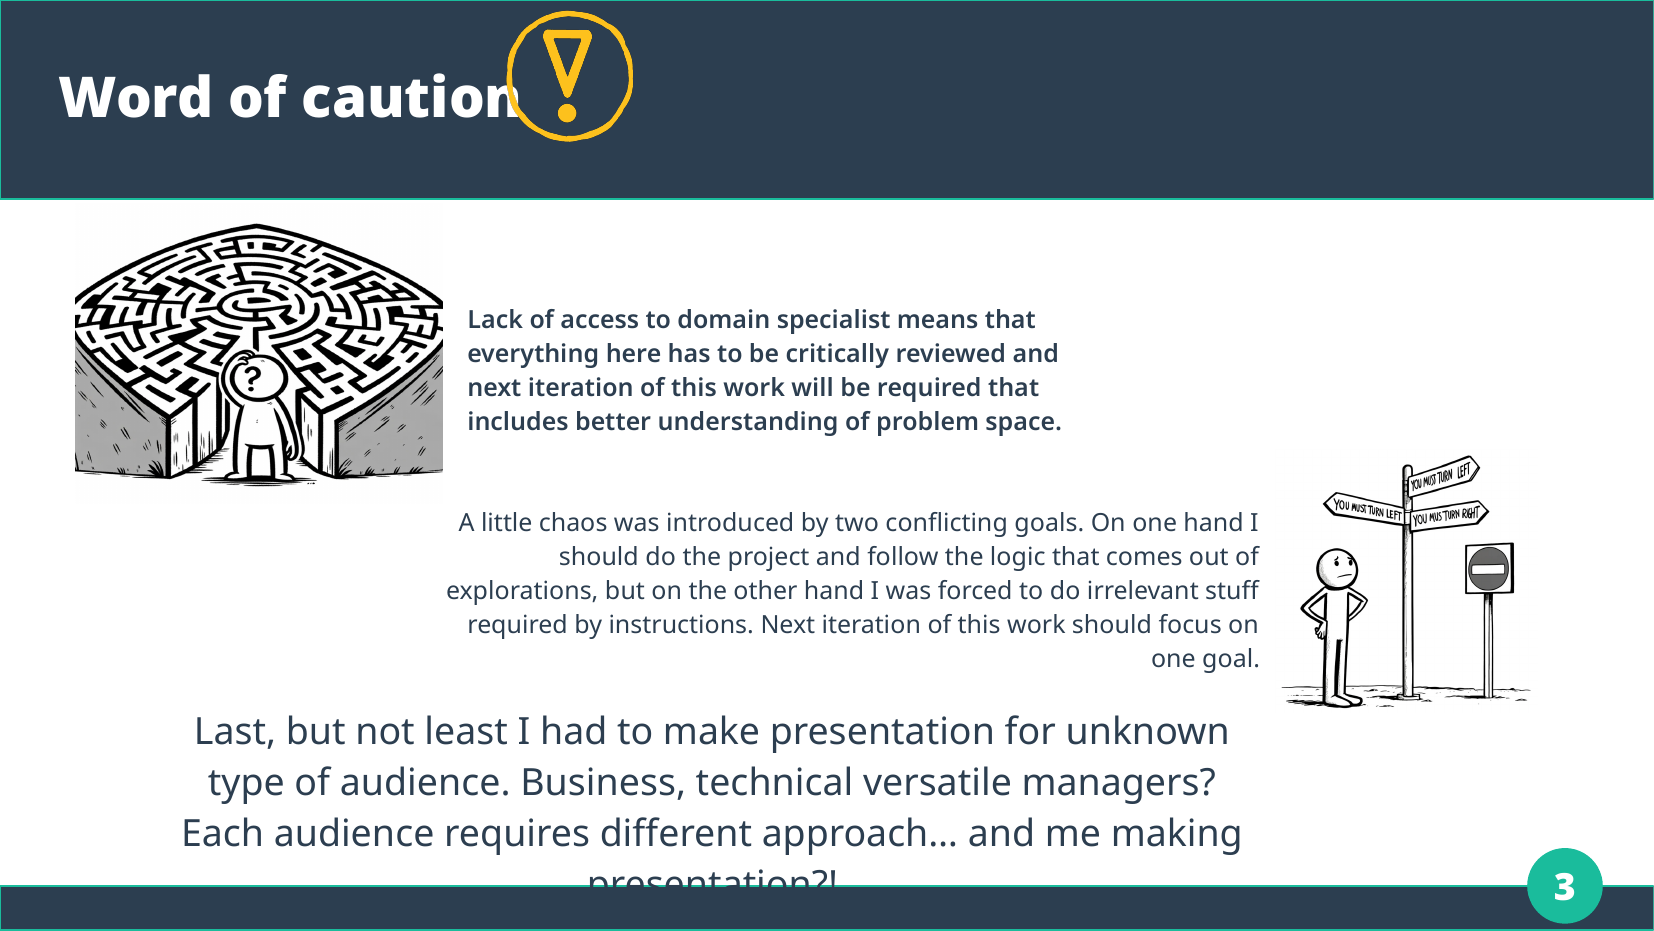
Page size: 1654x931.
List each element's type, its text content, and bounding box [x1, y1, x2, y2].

picture [75, 203, 443, 504]
list Lack of access to domain specialist means that everything here has to be critically reviewed and next iteration of this work will be required that includes better understanding of problem space. [443, 302, 1091, 453]
picture [494, 0, 644, 153]
text_box Last, but not least I had to make presentation for unknown type of audience. Business, technical versatile managers? Each audience requires different approach… and me making presentation?! [150, 717, 1276, 896]
text_box A little chaos was introduced by two conflicting goals. On one hand I should do the project and follow the logic that comes out of explorations, but on the other hand I was forced to do irrelevant stuff required by instructions. Next iteration of this work should focus on one goal. [412, 503, 1275, 676]
title Word of caution [59, 37, 1595, 156]
picture [1275, 449, 1538, 713]
